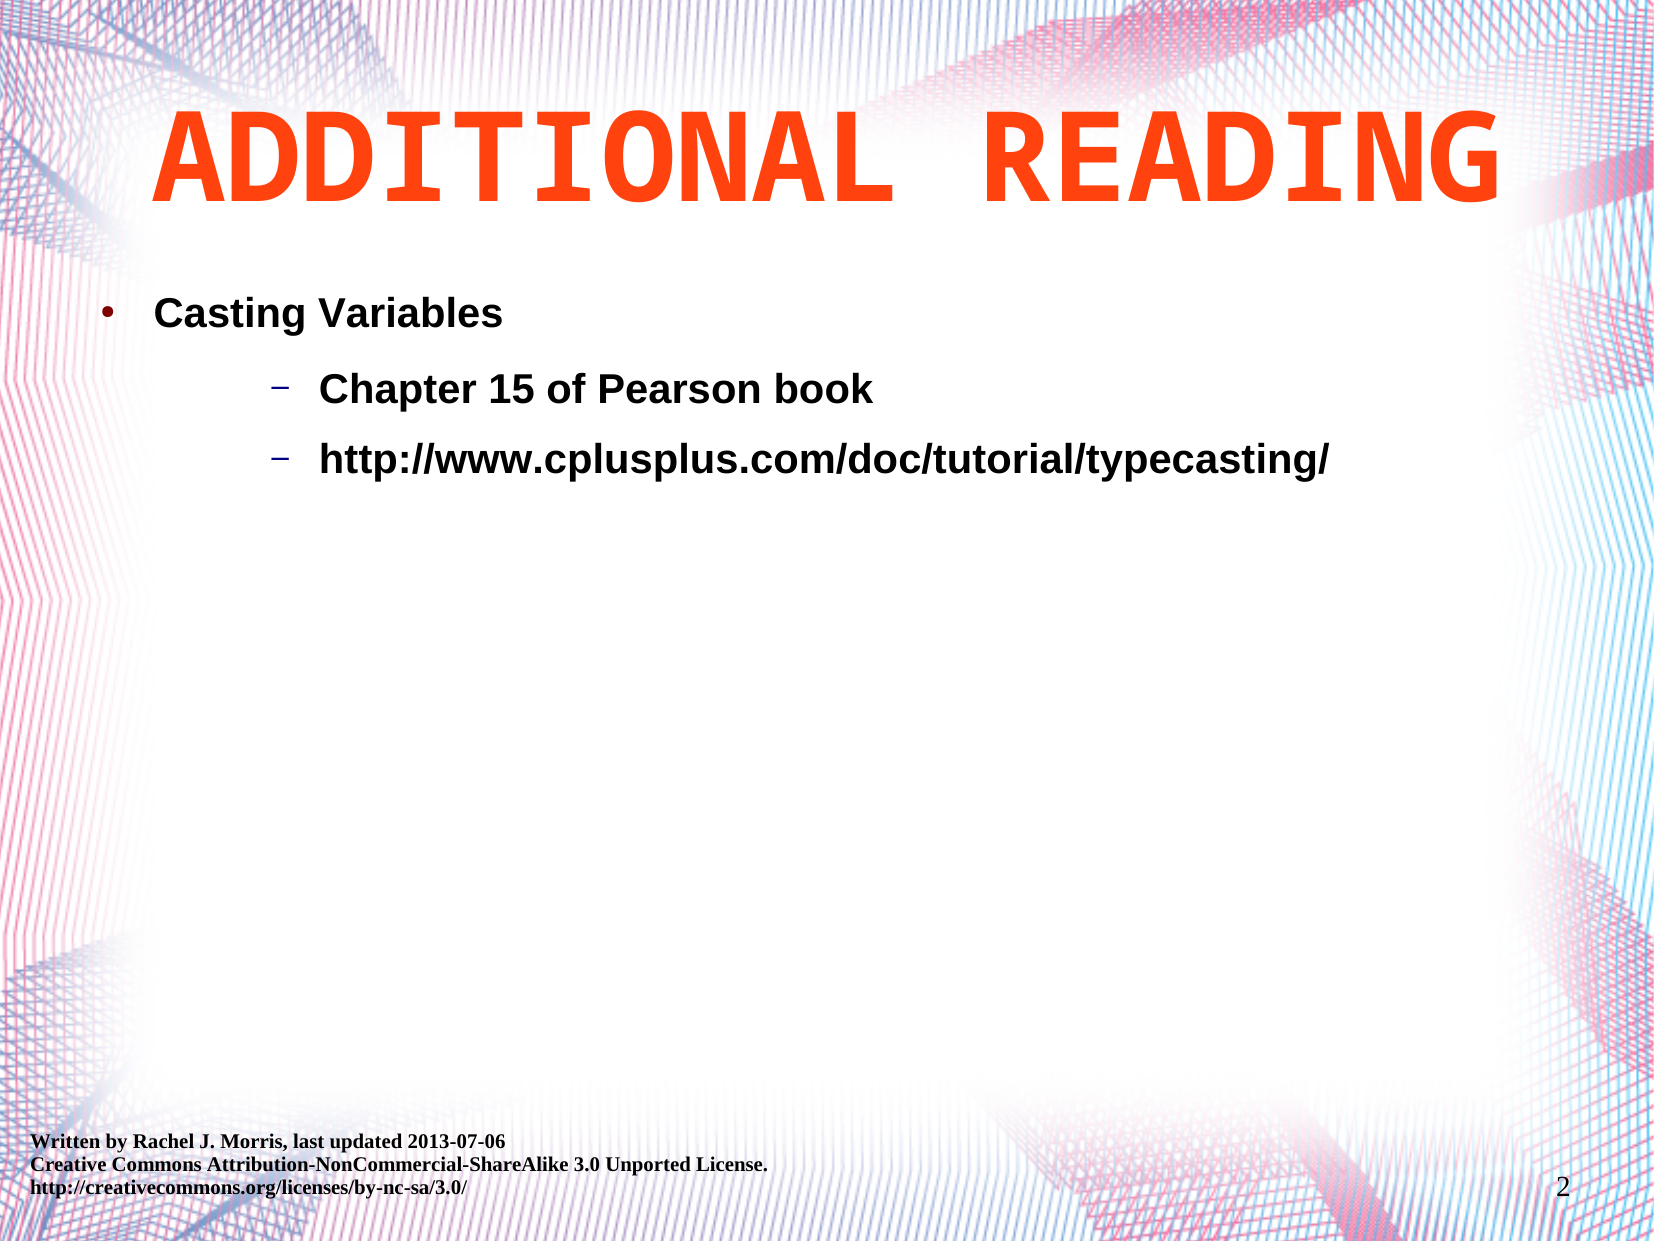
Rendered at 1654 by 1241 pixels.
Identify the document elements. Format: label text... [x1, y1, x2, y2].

title ADDITIONAL READING [82, 49, 1571, 257]
picture [0, 0, 1654, 1241]
list Casting Variables Chapter 15 of Pearson book http://www.cplusplus.com/doc/tutorial/typecasting/ [82, 290, 1571, 1010]
